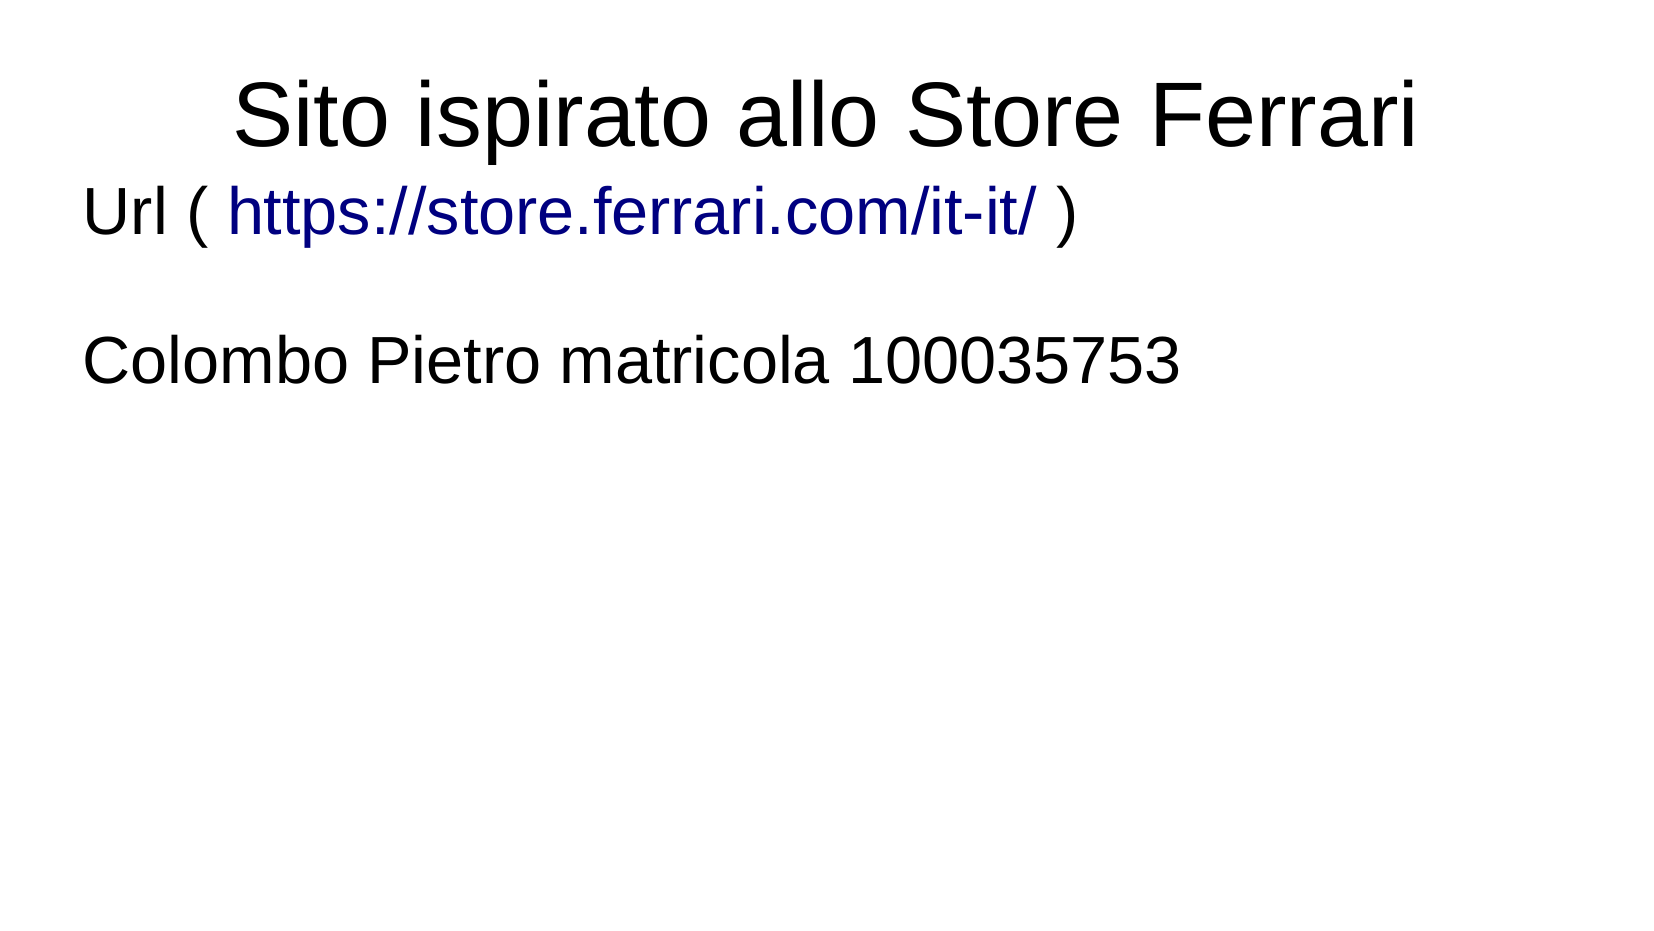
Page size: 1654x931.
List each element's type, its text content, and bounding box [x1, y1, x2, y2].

subtitle Url ( https://store.ferrari.com/it-it/ ) Colombo Pietro matricola 100035753 [82, 173, 1571, 399]
title Sito ispirato allo Store Ferrari [82, 37, 1571, 173]
